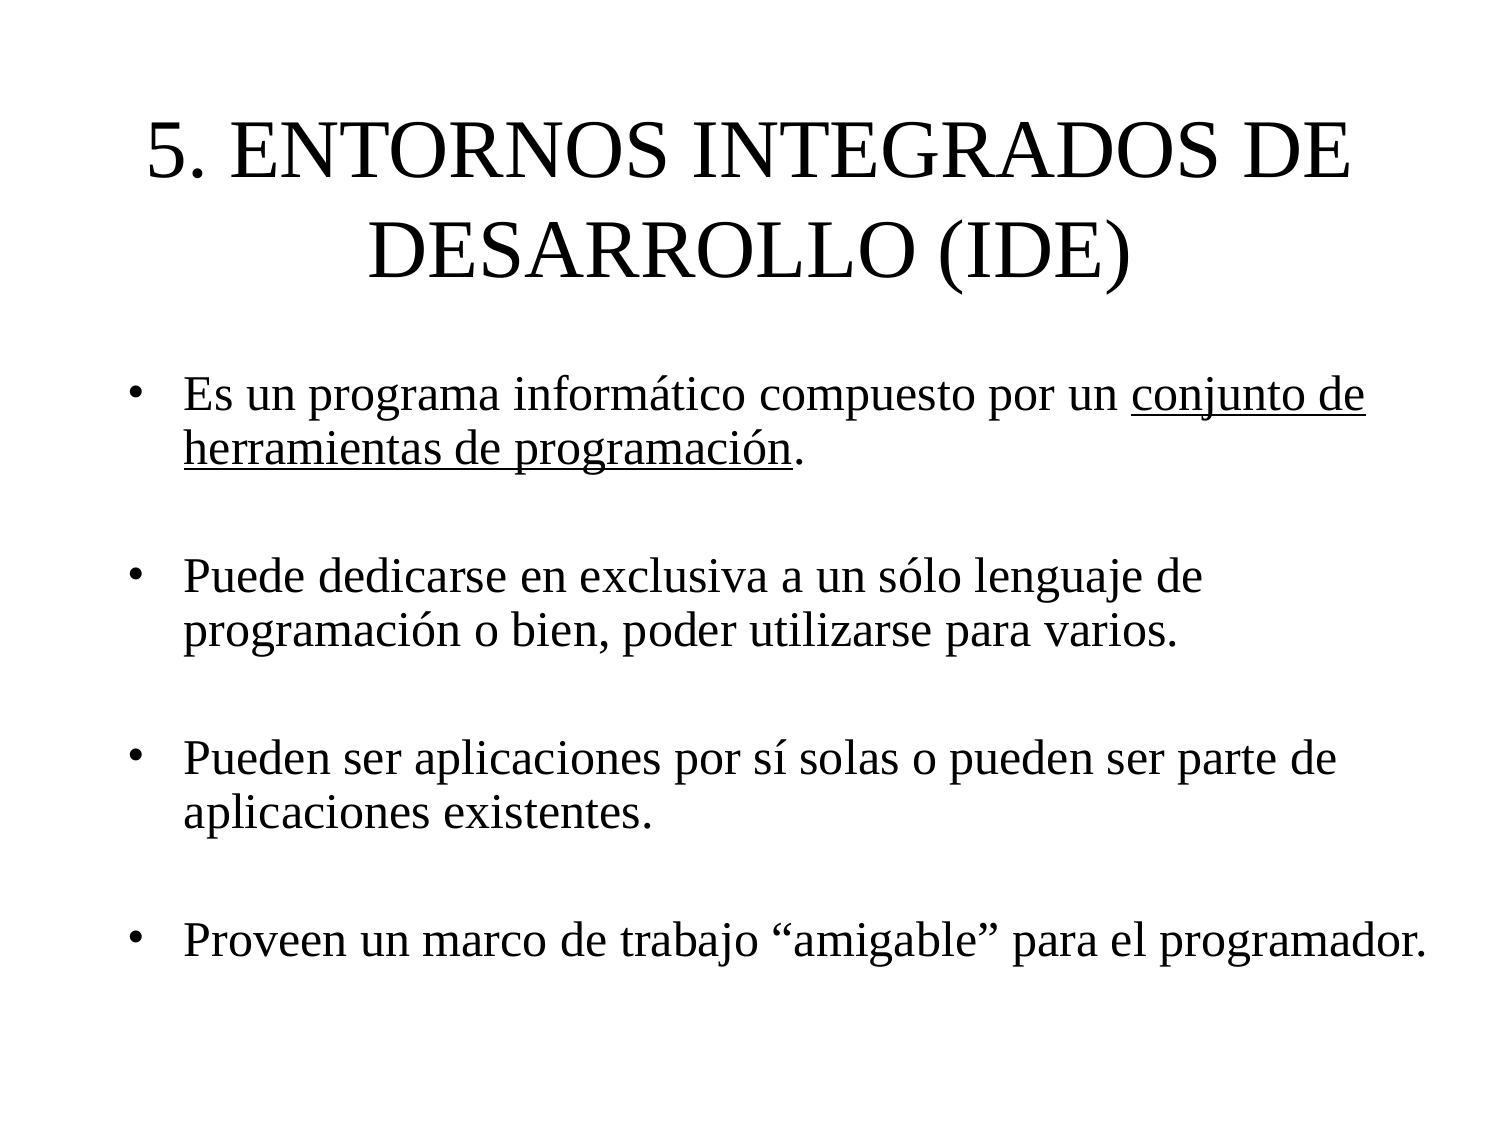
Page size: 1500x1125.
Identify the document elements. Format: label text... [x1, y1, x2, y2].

title 5. ENTORNOS INTEGRADOS DE DESARROLLO (IDE) [112, 99, 1388, 288]
list Es un programa informático compuesto por un conjunto de herramientas de programación. Puede dedicarse en exclusiva a un sólo lenguaje de programación o bien, poder utilizarse para varios. Pueden ser aplicaciones por sí solas o pueden ser parte de aplicaciones existentes. Proveen un marco de trabajo “amigable” para el programador. [112, 359, 1450, 1035]
